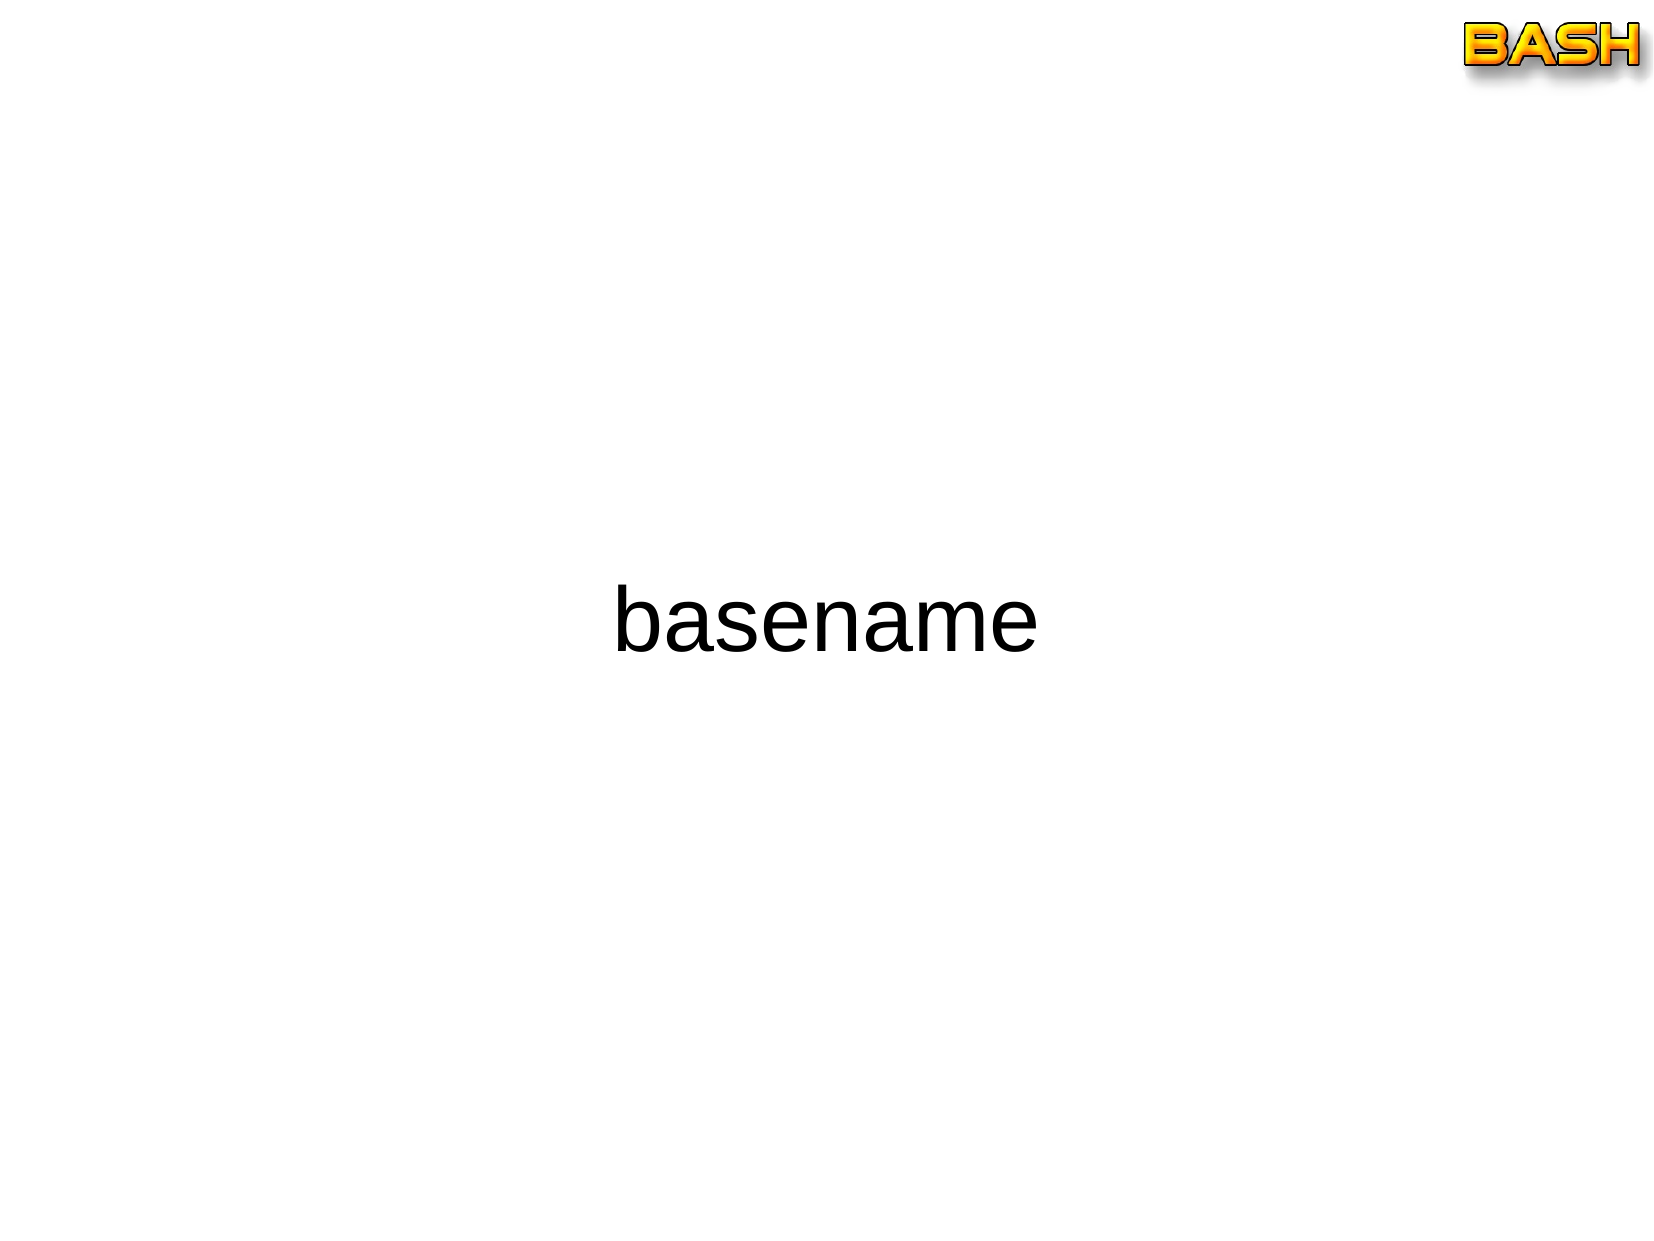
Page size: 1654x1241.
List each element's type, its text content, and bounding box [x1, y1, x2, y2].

picture [1450, 0, 1654, 96]
title basename [82, 523, 1571, 717]
